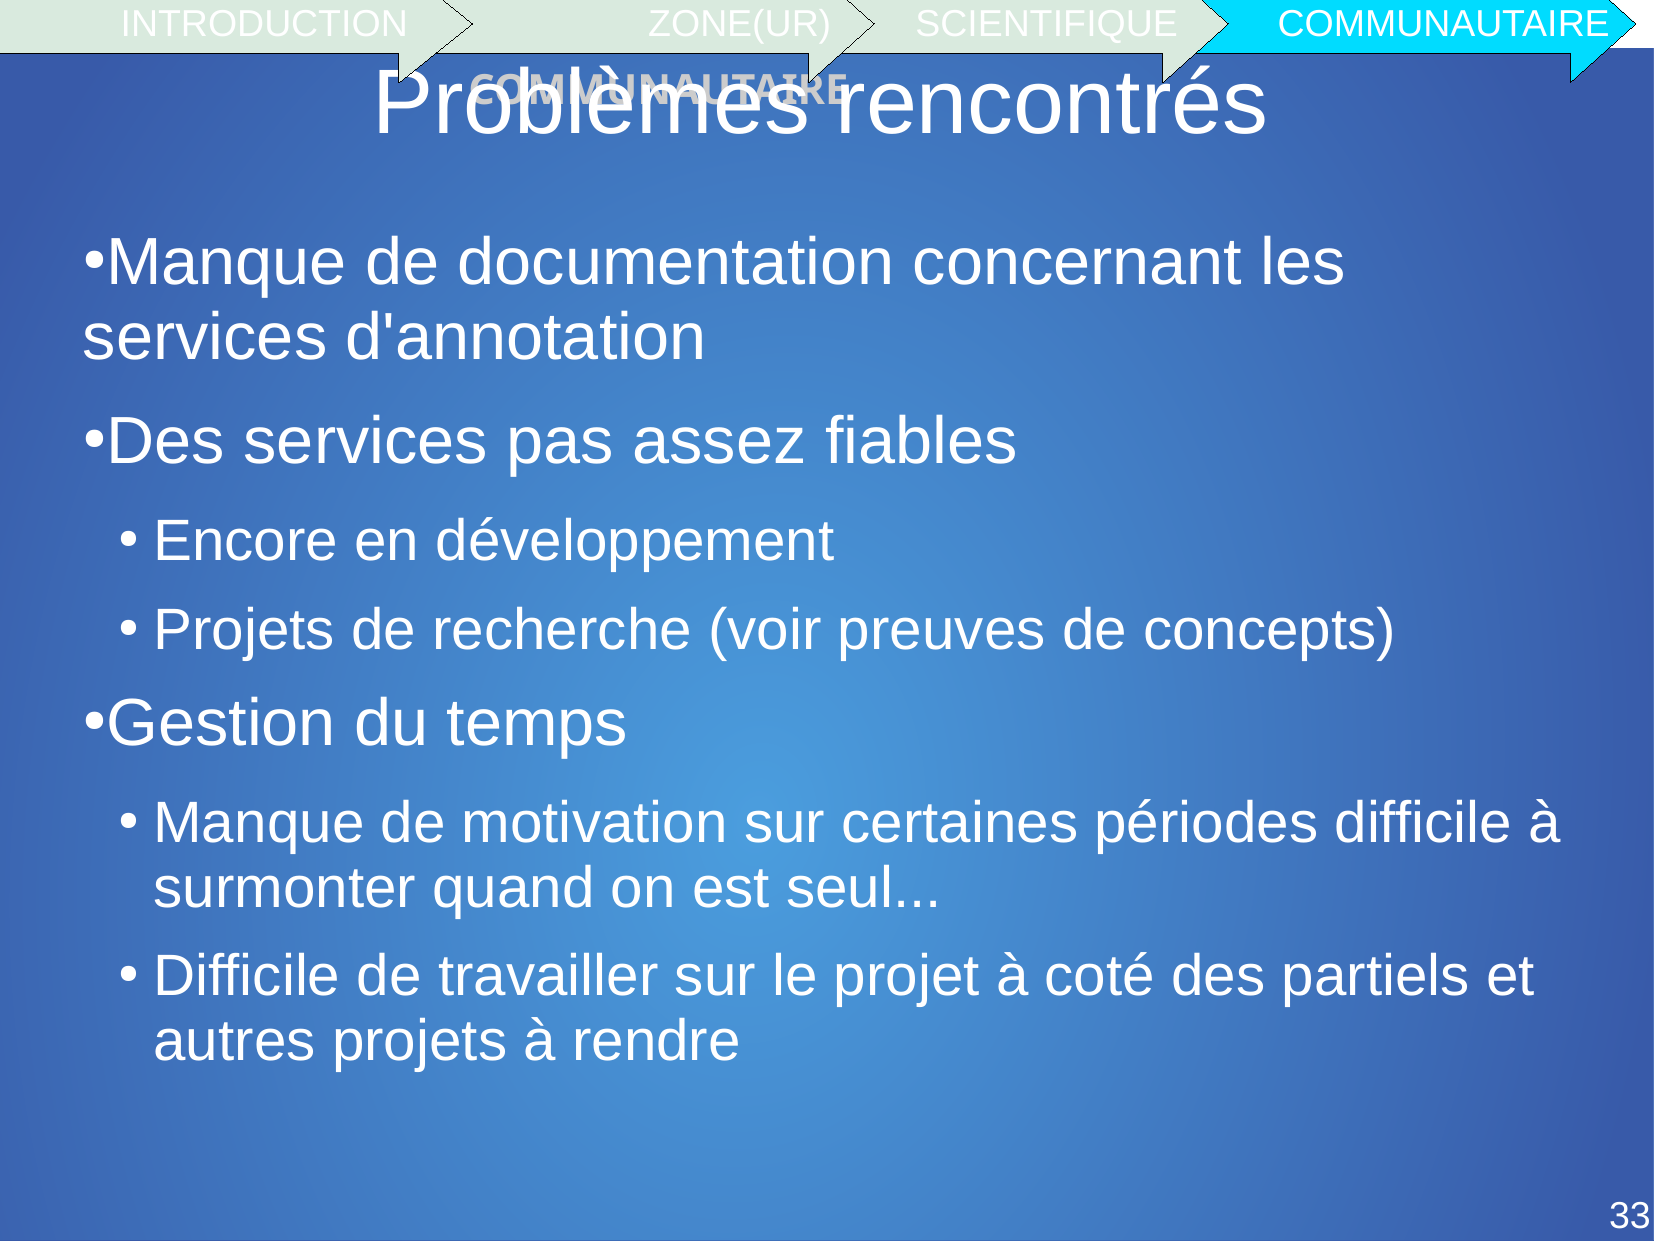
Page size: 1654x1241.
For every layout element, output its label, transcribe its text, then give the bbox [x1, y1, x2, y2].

text_box COMMUNAUTAIRE [1196, 0, 1636, 83]
text_box SCIENTIFIQUE [842, 0, 1229, 83]
title Problèmes rencontrés [23, 49, 1619, 154]
text_box ZONE(UR) [436, 0, 875, 83]
list Manque de documentation concernant les services d'annotation Des services pas assez fiables Encore en développement Projets de recherche (voir preuves de concepts) Gestion du temps Manque de motivation sur certaines périodes difficile à surmonter quand on est seul... Difficile de travailler sur le projet à coté des partiels et autres projets à rendre [82, 224, 1571, 1205]
text_box INTRODUCTION [0, 0, 473, 83]
picture [0, 48, 1654, 1241]
